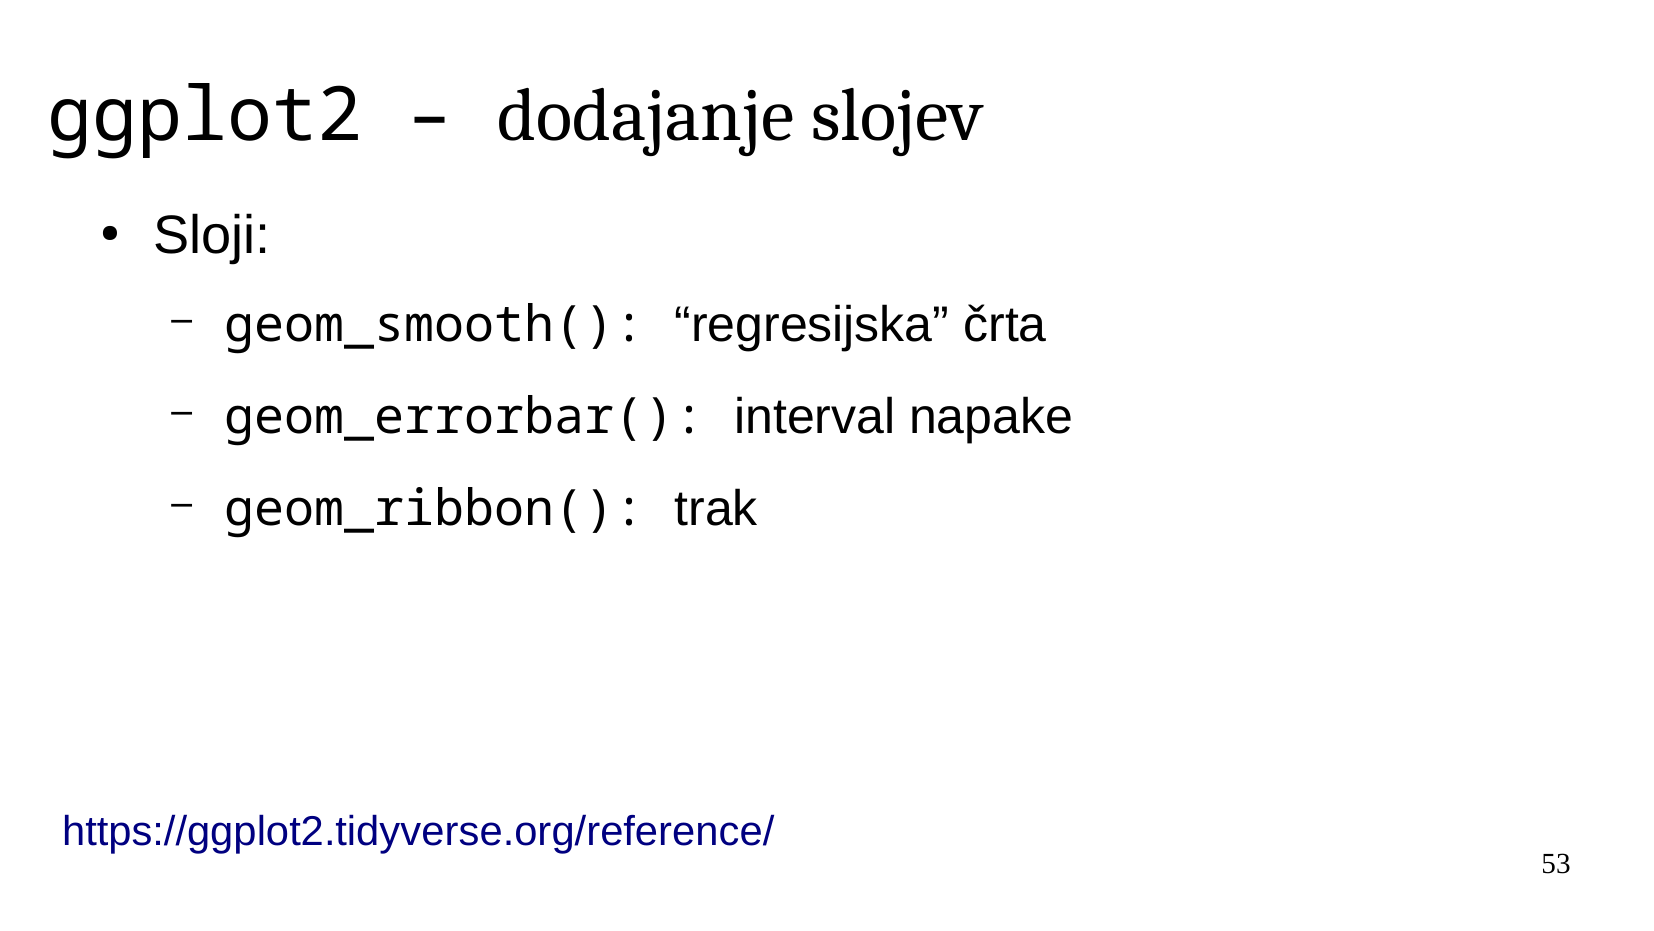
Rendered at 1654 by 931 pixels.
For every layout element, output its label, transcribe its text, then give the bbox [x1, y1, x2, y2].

text_box https://ggplot2.tidyverse.org/reference/ [47, 800, 875, 862]
title ggplot2 – dodajanje slojev [47, 33, 1536, 189]
list Sloji: geom_smooth(): “regresijska” črta geom_errorbar(): interval napake geom_ribbon(): trak [82, 204, 1571, 839]
